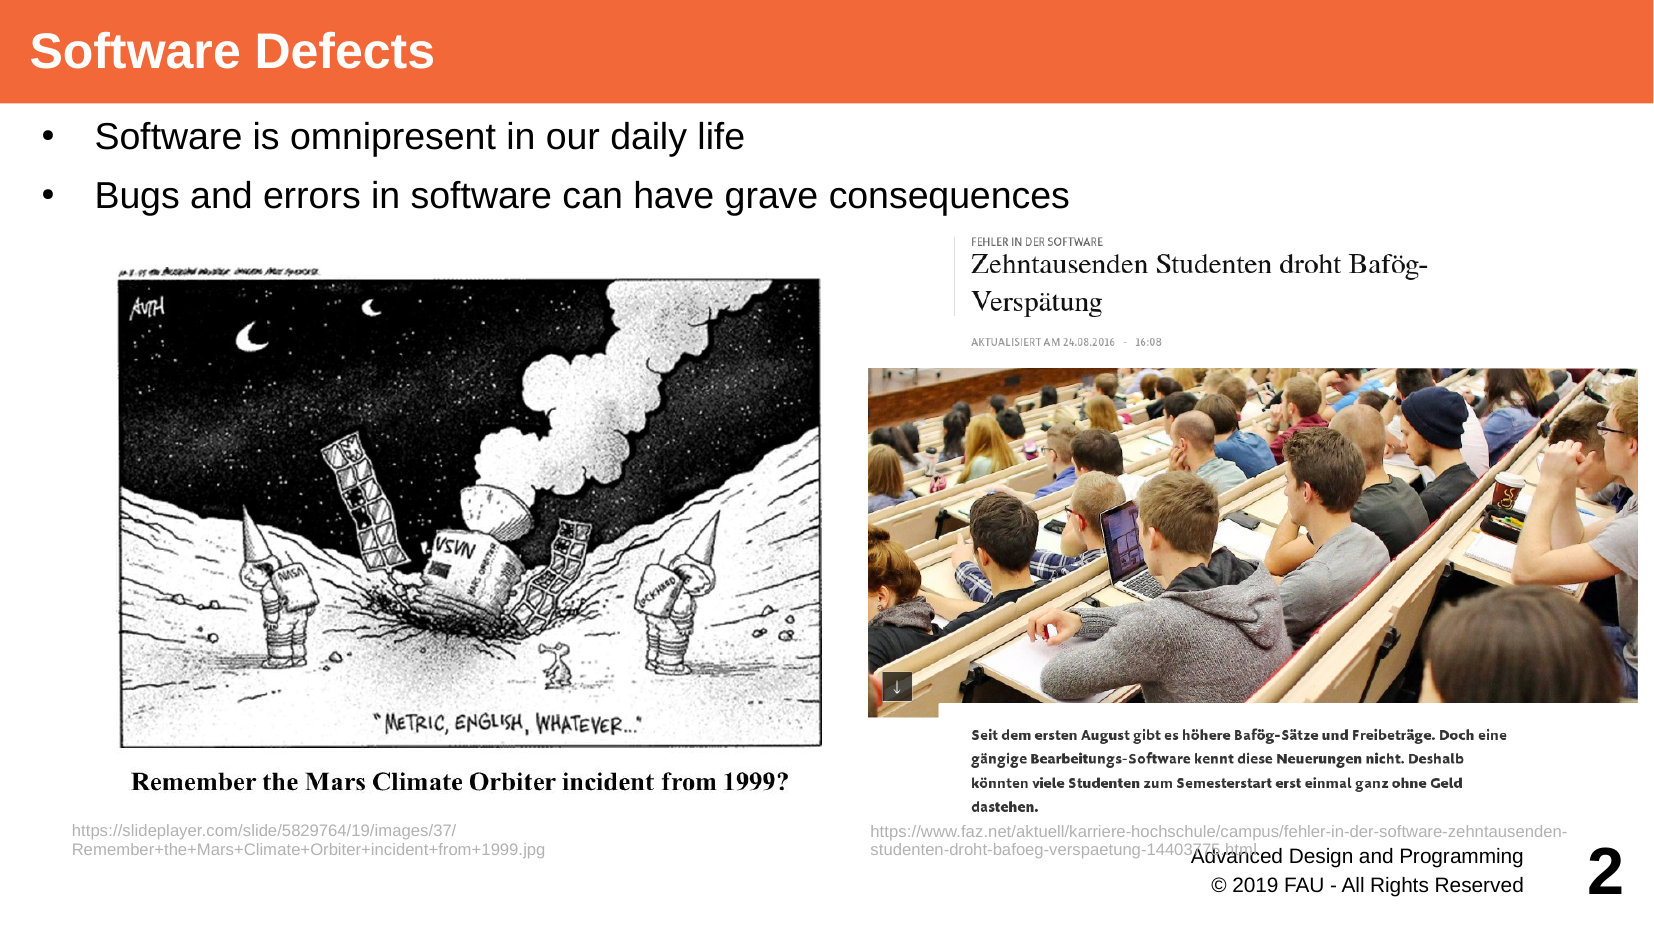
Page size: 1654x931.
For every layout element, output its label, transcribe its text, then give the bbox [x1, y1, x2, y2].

text_box https://www.faz.net/aktuell/karriere-hochschule/campus/fehler-in-der-software-zehntausenden-studenten-droht-bafoeg-verspaetung-14403775.html [858, 810, 1654, 872]
list Software is omnipresent in our daily life Bugs and errors in software can have grave consequences [23, 115, 1619, 241]
title Software Defects [0, 0, 1654, 104]
text_box https://slideplayer.com/slide/5829764/19/images/37/Remember+the+Mars+Climate+Orbiter+incident+from+1999.jpg [60, 809, 826, 871]
picture [69, 220, 1654, 821]
